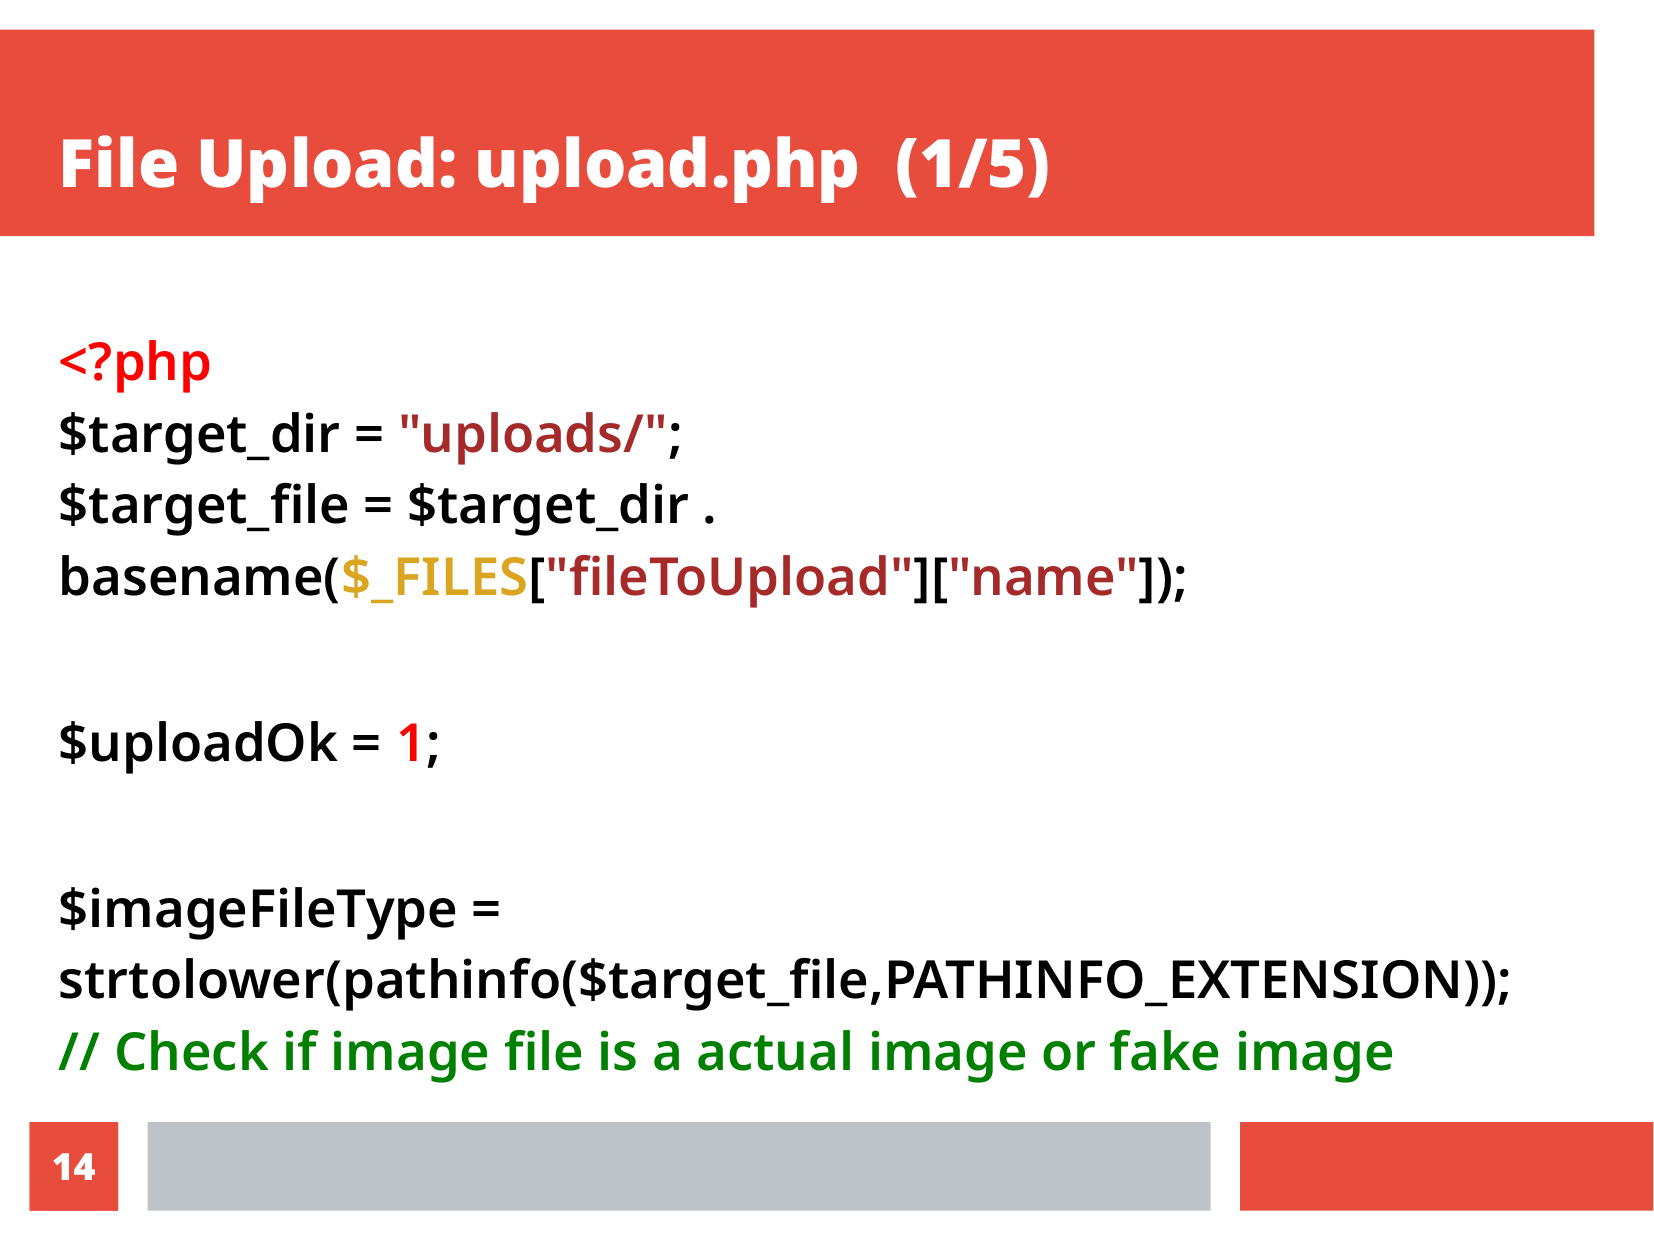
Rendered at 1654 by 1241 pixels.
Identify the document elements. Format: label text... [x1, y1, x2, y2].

list <?php $target_dir = "uploads/"; $target_file = $target_dir . basename($_FILES["fileToUpload"]["name"]); $uploadOk = 1; $imageFileType = strtolower(pathinfo($target_file,PATHINFO_EXTENSION)); // Check if image file is a actual image or fake image [59, 324, 1565, 1093]
title File Upload: upload.php (1/5) [59, 59, 1595, 207]
